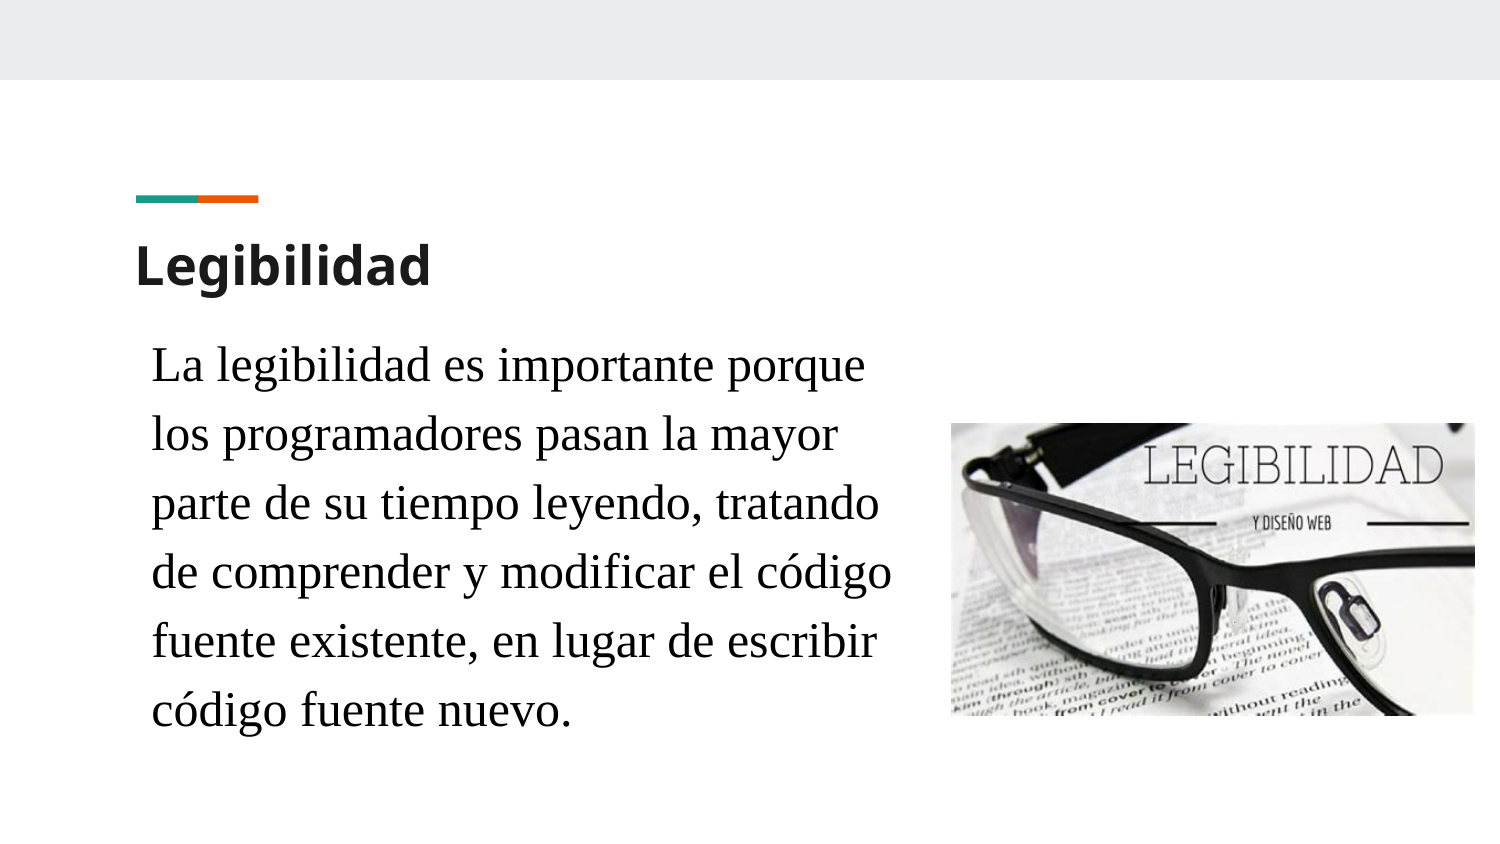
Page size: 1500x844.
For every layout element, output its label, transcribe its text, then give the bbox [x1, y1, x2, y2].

list La legibilidad es importante porque los programadores pasan la mayor parte de su tiempo leyendo, tratando de comprender y modificar el código fuente existente, en lugar de escribir código fuente nuevo. [136, 322, 933, 767]
picture [951, 423, 1475, 716]
title Legibilidad [119, 216, 1381, 305]
